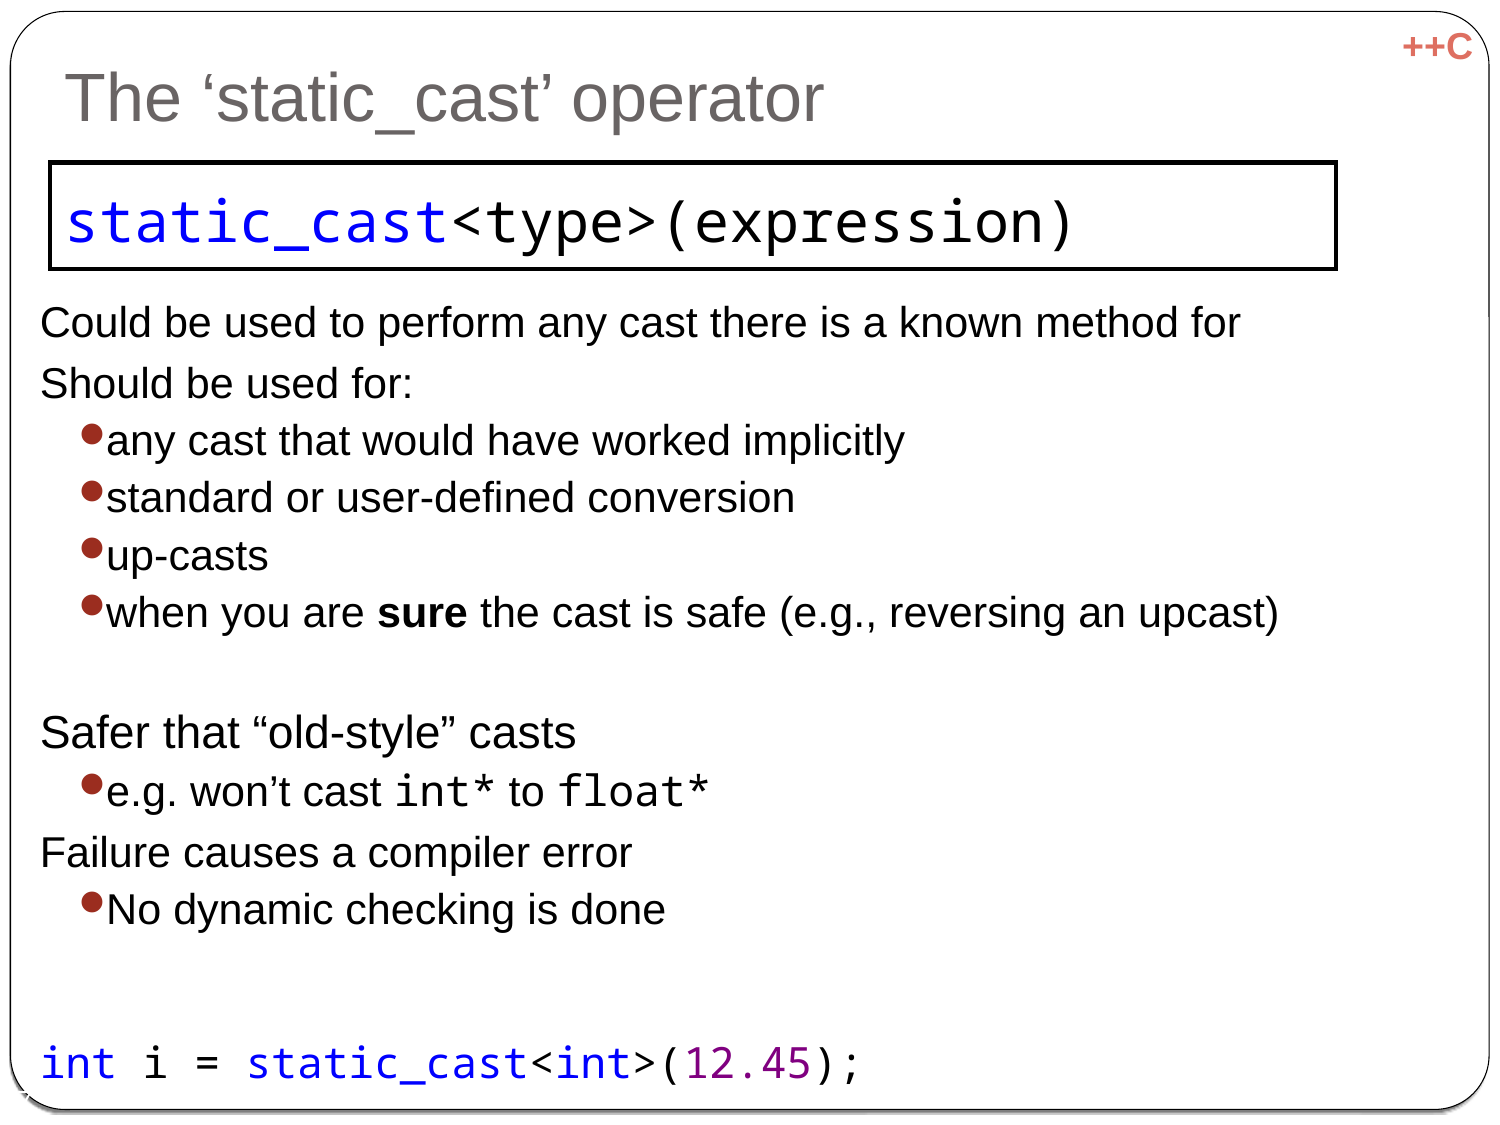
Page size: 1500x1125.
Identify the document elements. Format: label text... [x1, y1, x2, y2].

text_box static_cast<type>(expression) [50, 162, 1336, 269]
slide_number <number> [0, 1074, 50, 1125]
title The ‘static_cast’ operator [50, 45, 1450, 150]
list Could be used to perform any cast there is a known method for Should be used for: any cast that would have worked implicitly standard or user-defined conversion up-casts when you are sure the cast is safe (e.g., reversing an upcast) Safer that “old-style” casts e.g. won’t cast int* to float* Failure causes a compiler error No dynamic checking is done int i = static_cast<int>(12.45); [24, 287, 1475, 1100]
